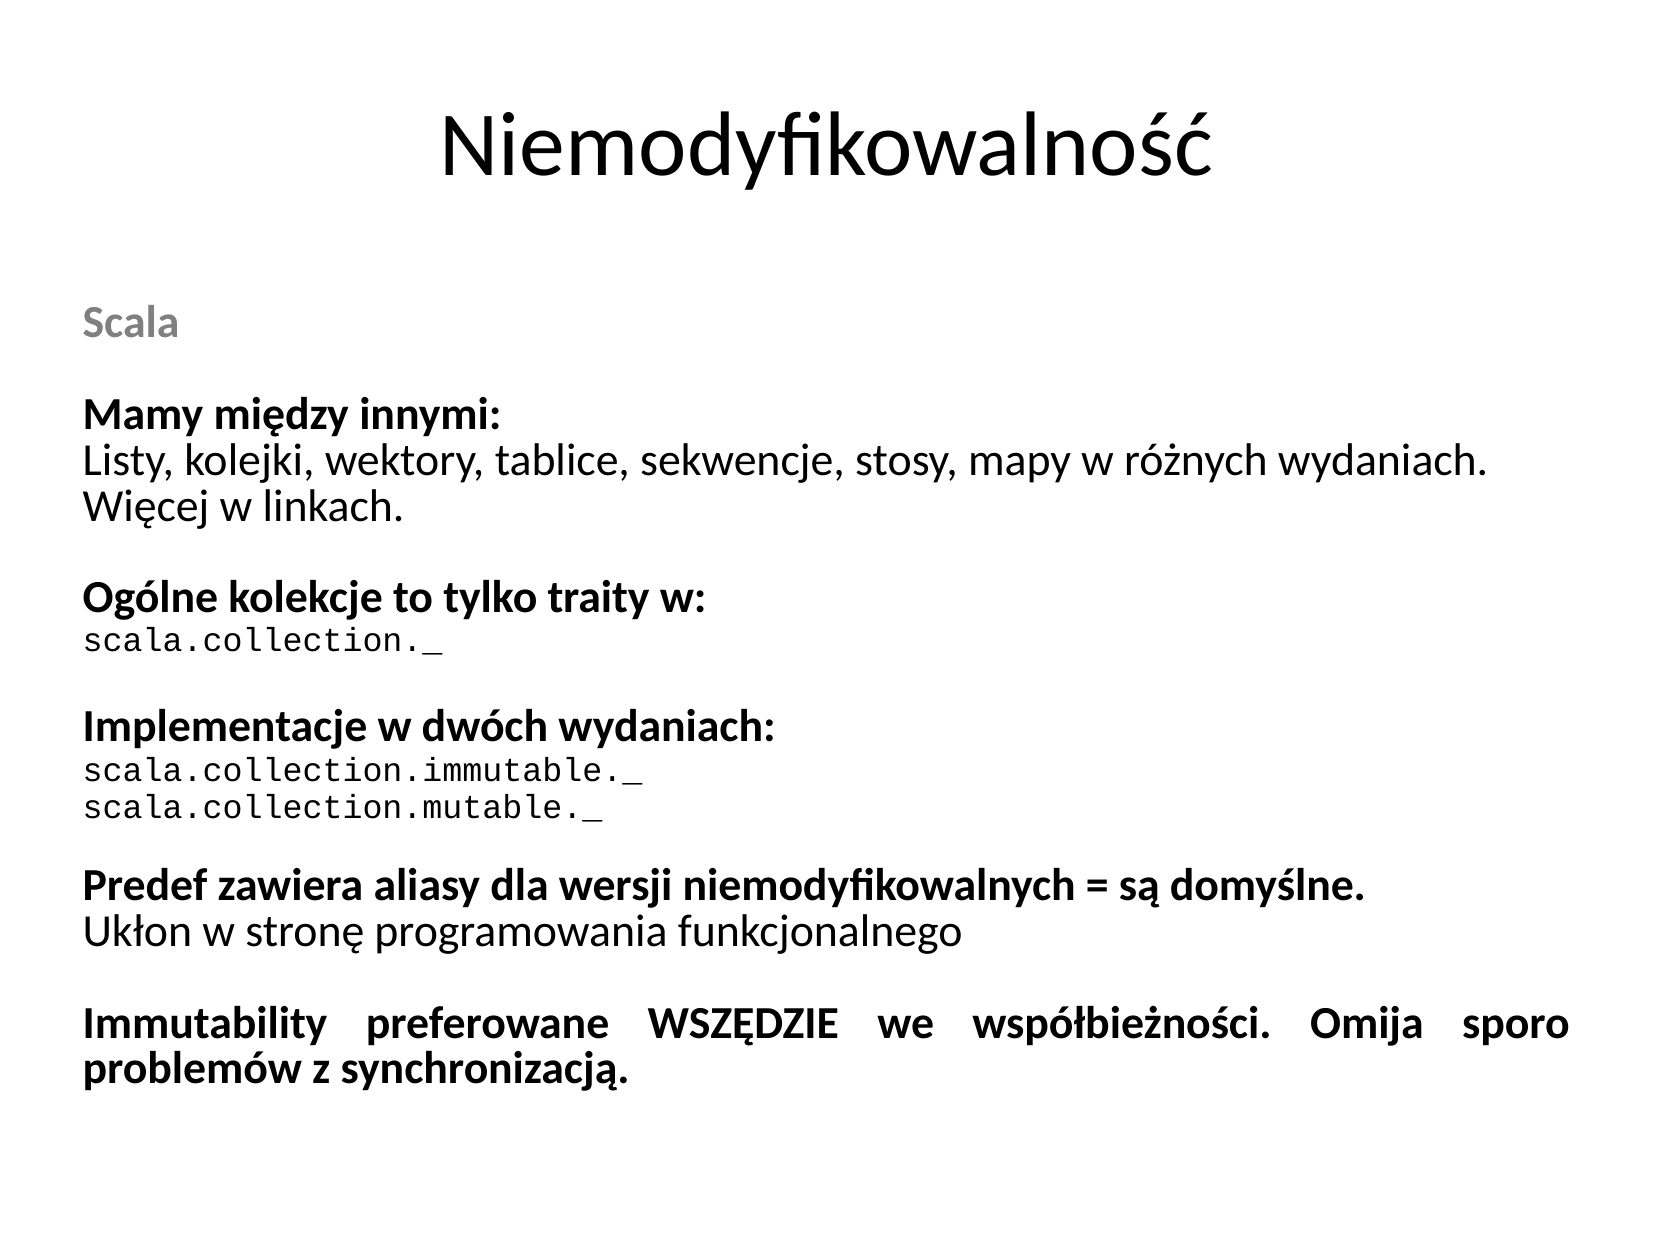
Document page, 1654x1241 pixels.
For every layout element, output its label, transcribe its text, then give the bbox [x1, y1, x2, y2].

subtitle Scala Mamy między innymi: Listy, kolejki, wektory, tablice, sekwencje, stosy, mapy w różnych wydaniach. Więcej w linkach. Ogólne kolekcje to tylko traity w: scala.collection._ Implementacje w dwóch wydaniach: scala.collection.immutable._ scala.collection.mutable._ Predef zawiera aliasy dla wersji niemodyfikowalnych = są domyślne. Ukłon w stronę programowania funkcjonalnego Immutability preferowane WSZĘDZIE we współbieżności. Omija sporo problemów z synchronizacją. [82, 237, 1571, 1162]
title Niemodyfikowalność [82, 49, 1571, 237]
